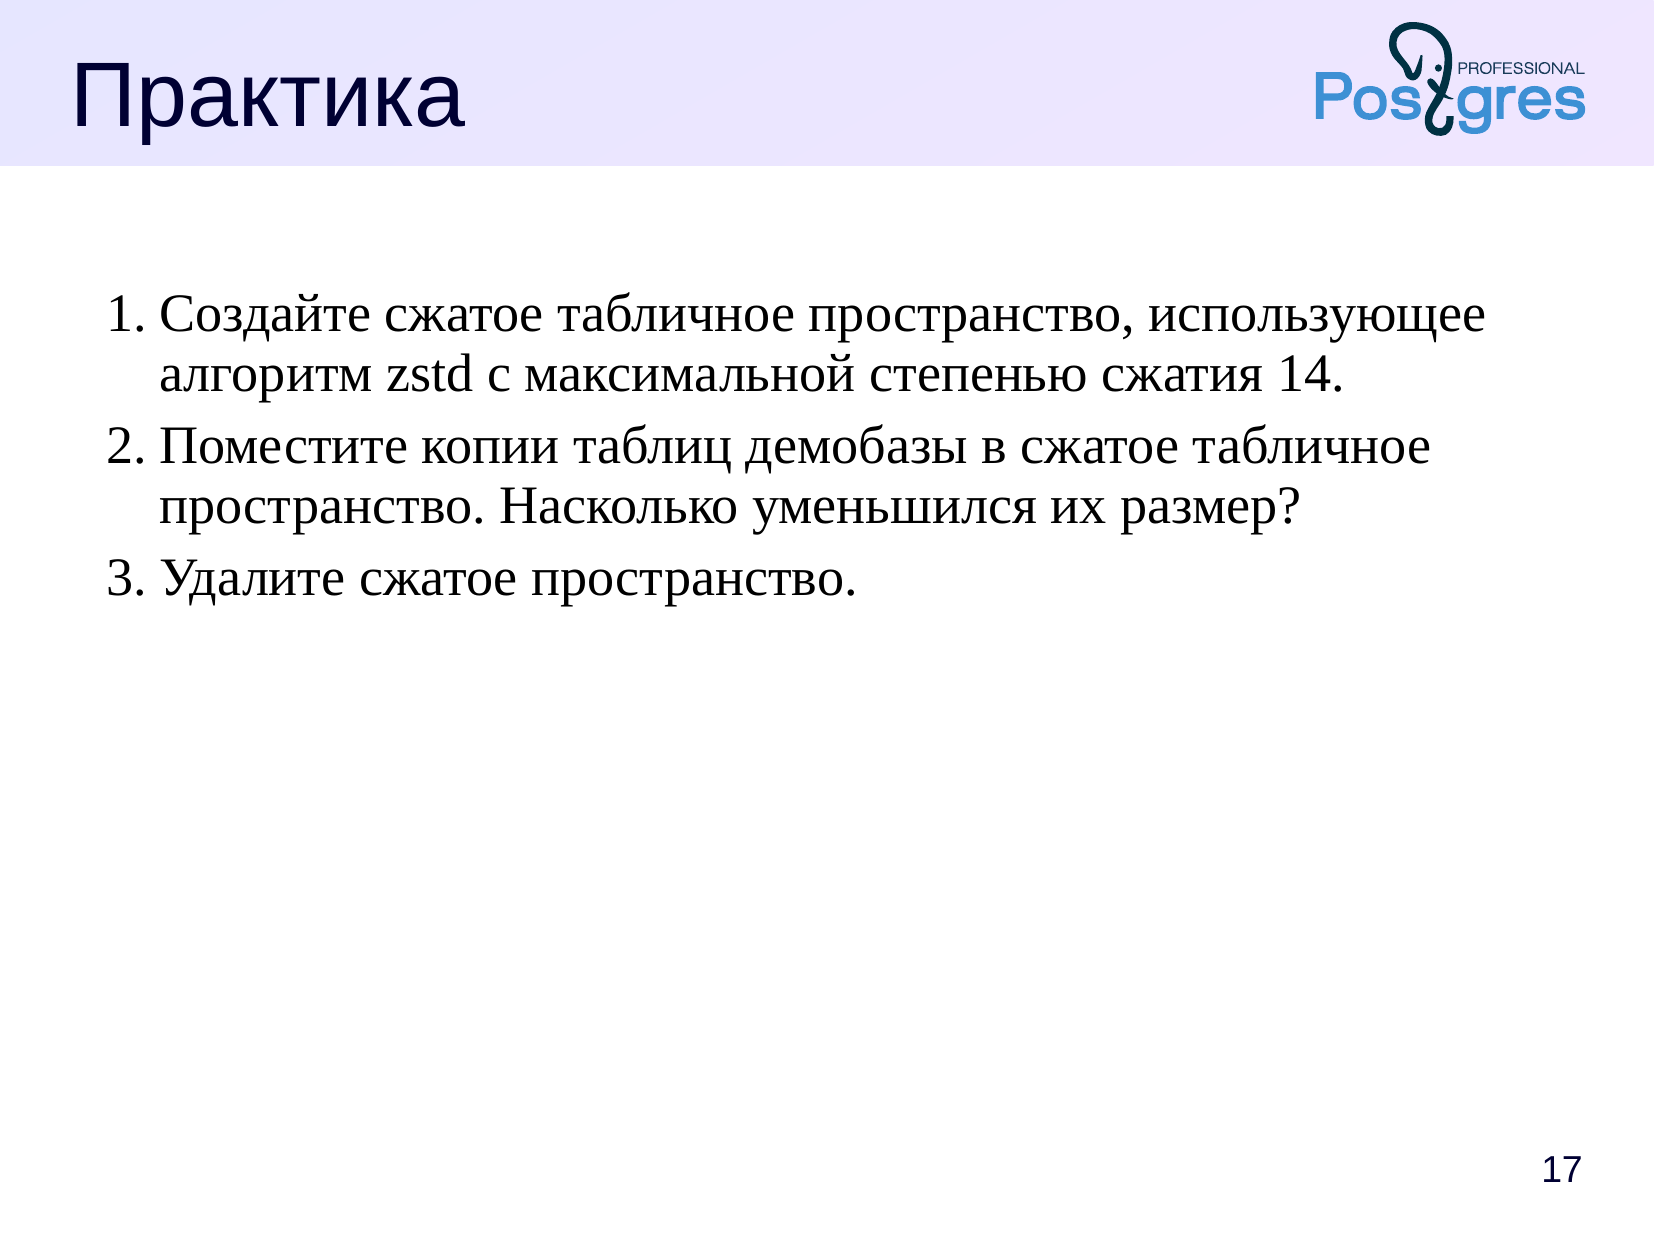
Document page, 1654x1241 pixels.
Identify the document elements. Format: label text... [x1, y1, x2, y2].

title Практика [70, 43, 1241, 147]
list Создайте сжатое табличное пространство, использующее алгоритм zstd с максимальной степенью сжатия 14. Поместите копии таблиц демобазы в сжатое табличное пространство. Насколько уменьшился их размер? Удалите сжатое пространство. [70, 283, 1583, 1134]
